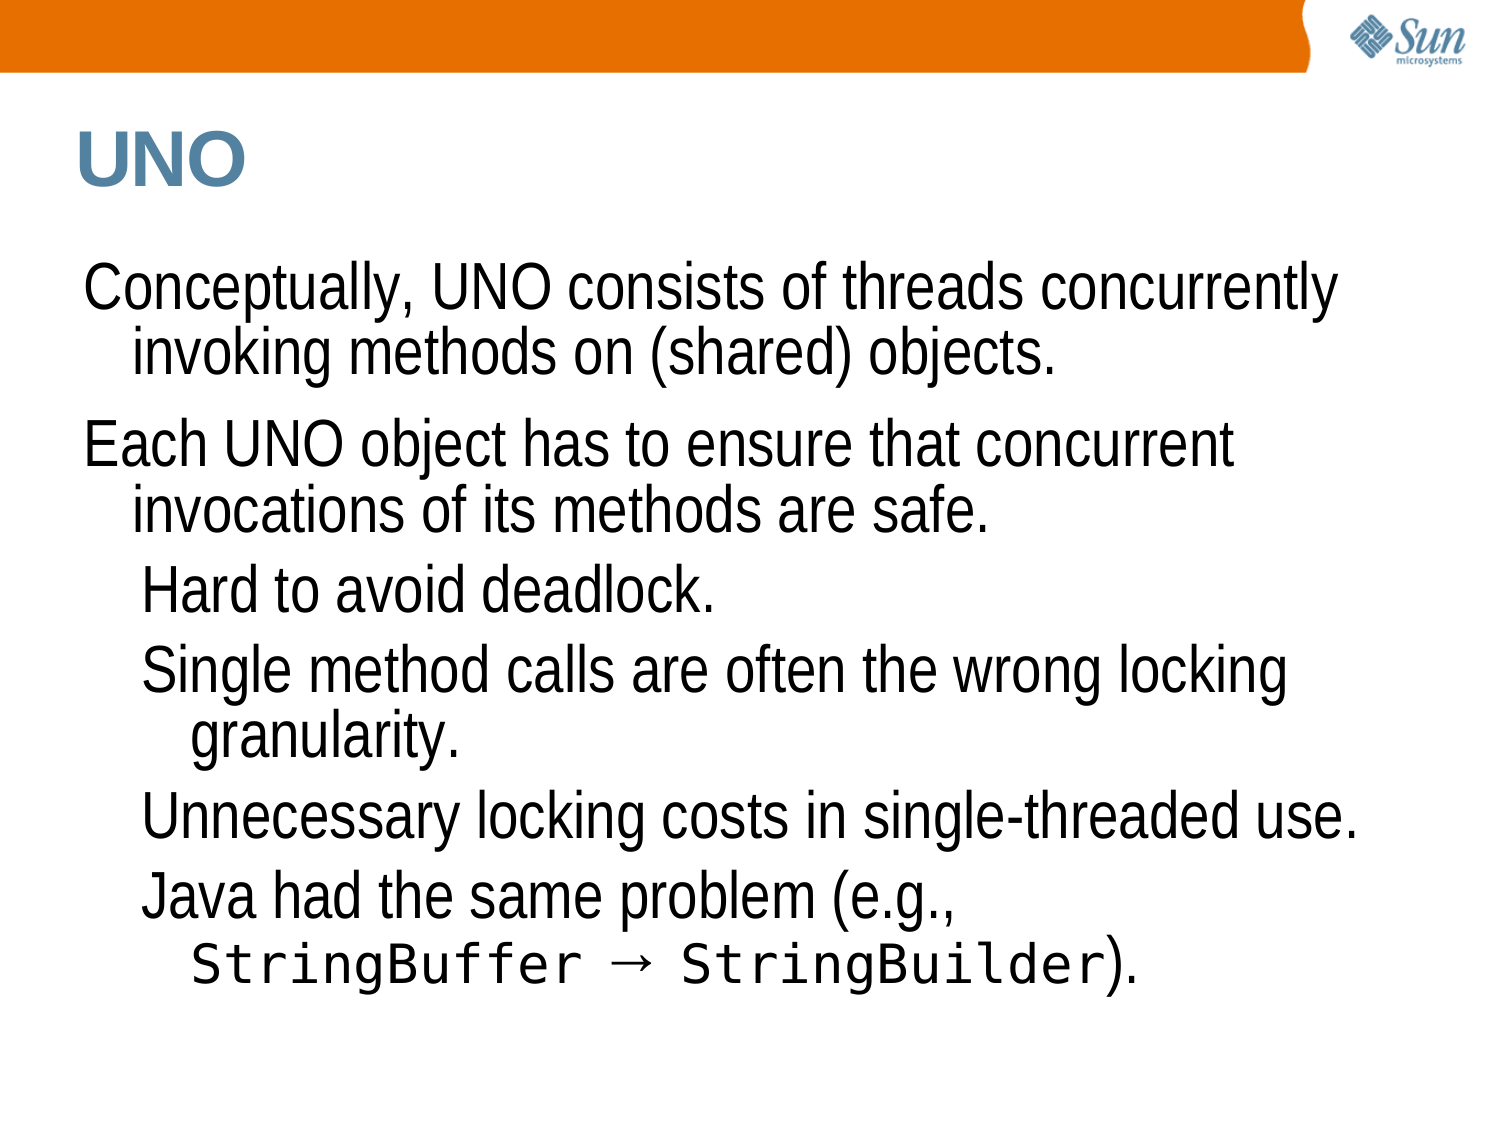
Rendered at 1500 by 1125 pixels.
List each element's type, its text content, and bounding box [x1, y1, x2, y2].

picture [0, 0, 1500, 75]
title UNO [75, 122, 1438, 227]
list Conceptually, UNO consists of threads concurrently invoking methods on (shared) objects. Each UNO object has to ensure that concurrent invocations of its methods are safe. Hard to avoid deadlock. Single method calls are often the wrong locking granularity. Unnecessary locking costs in single-threaded use. Java had the same problem (e.g., StringBuffer → StringBuilder). [64, 257, 1431, 1017]
